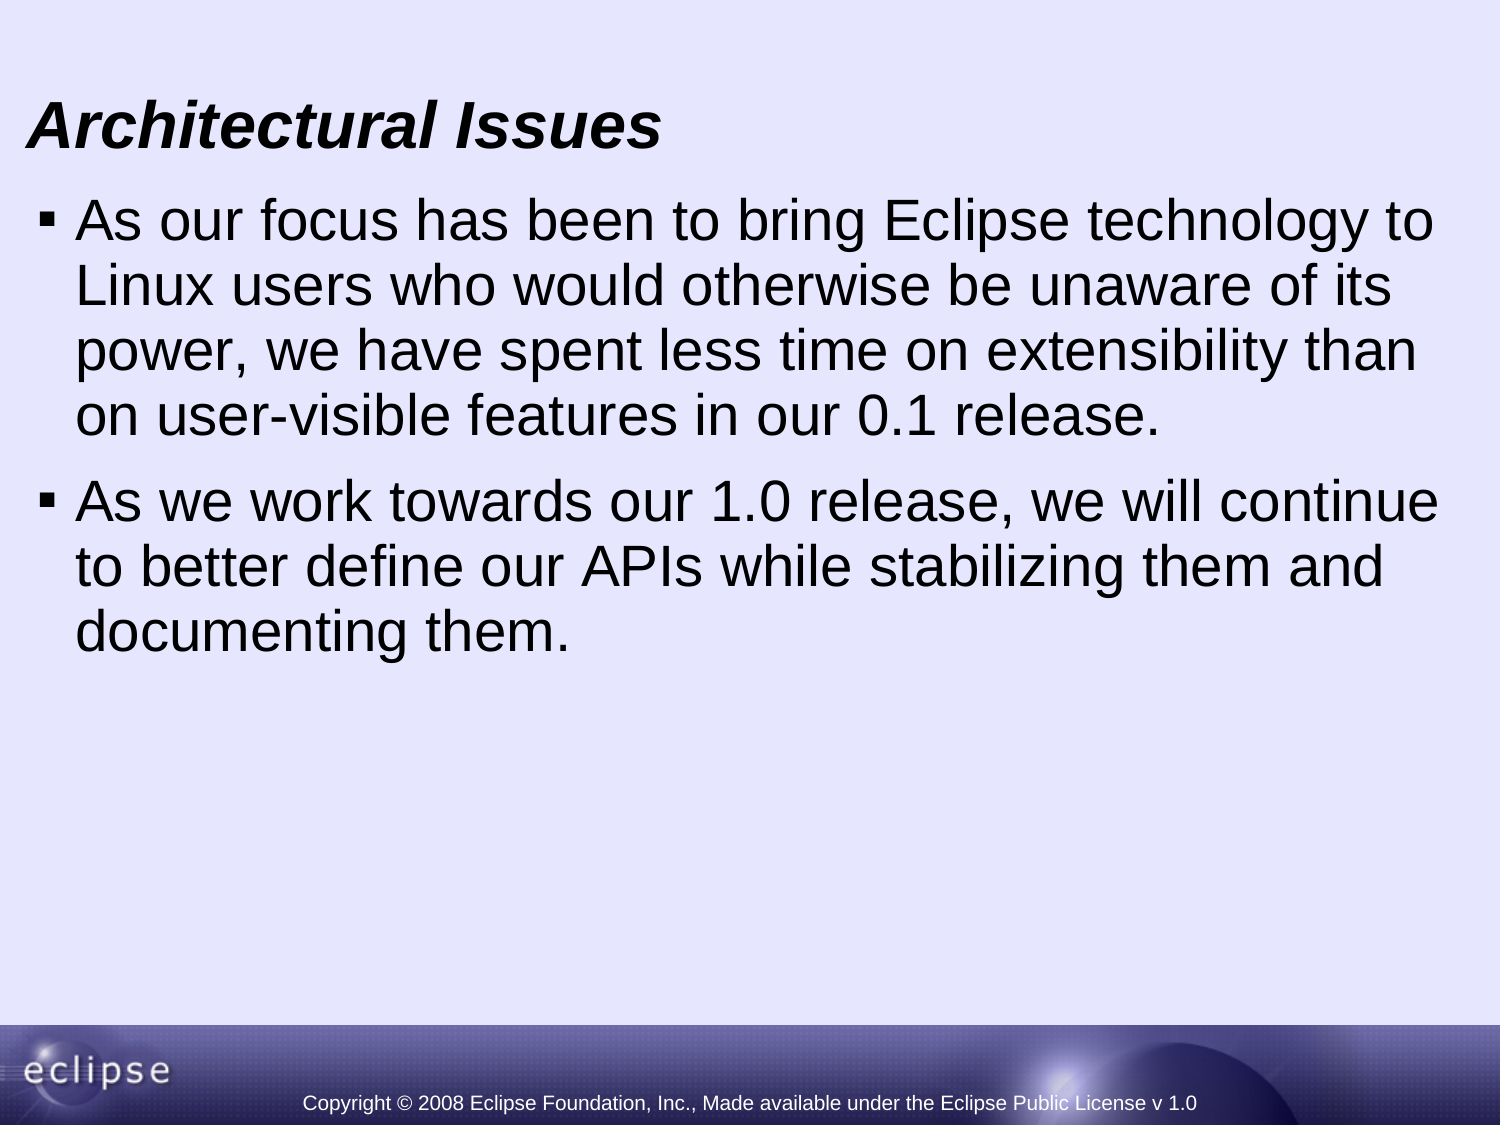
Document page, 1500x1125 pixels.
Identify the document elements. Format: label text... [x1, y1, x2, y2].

picture [0, 1025, 1500, 1125]
list As our focus has been to bring Eclipse technology to Linux users who would otherwise be unaware of its power, we have spent less time on extensibility than on user-visible features in our 0.1 release. As we work towards our 1.0 release, we will continue to better define our APIs while stabilizing them and documenting them. [37, 187, 1463, 1021]
title Architectural Issues [26, 84, 1474, 172]
